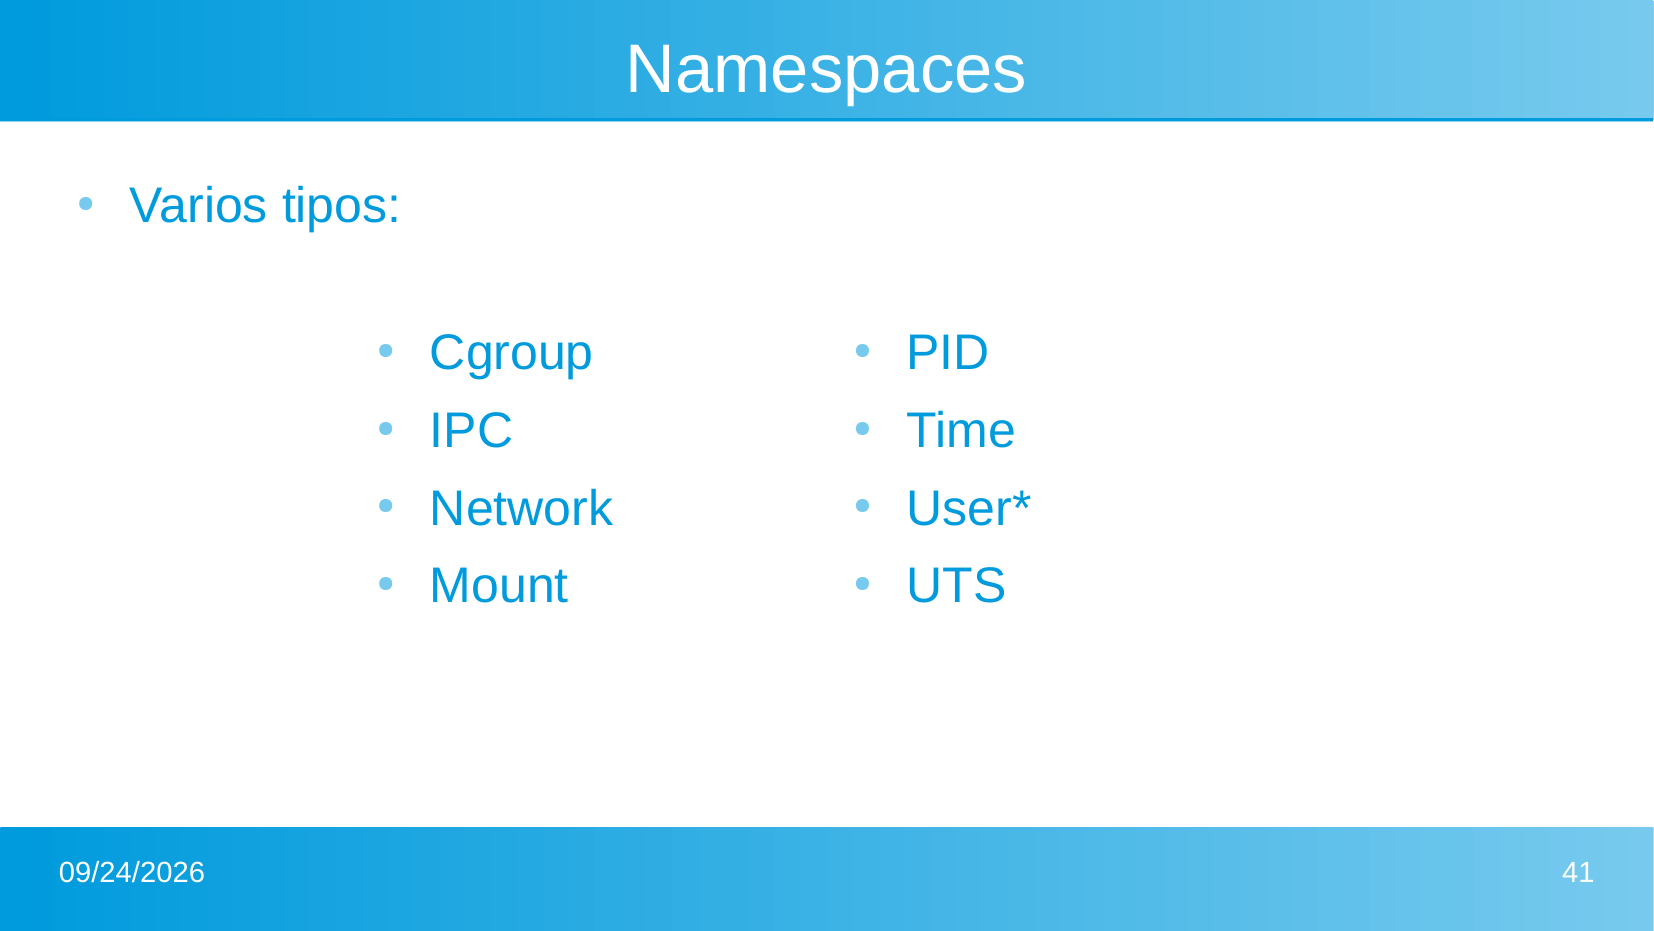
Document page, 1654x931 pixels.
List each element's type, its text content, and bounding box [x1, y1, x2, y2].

list Varios tipos: [59, 177, 1595, 768]
title Namespaces [59, 29, 1595, 108]
list Cgroup IPC Network Mount PID Time User* UTS [359, 300, 1313, 638]
